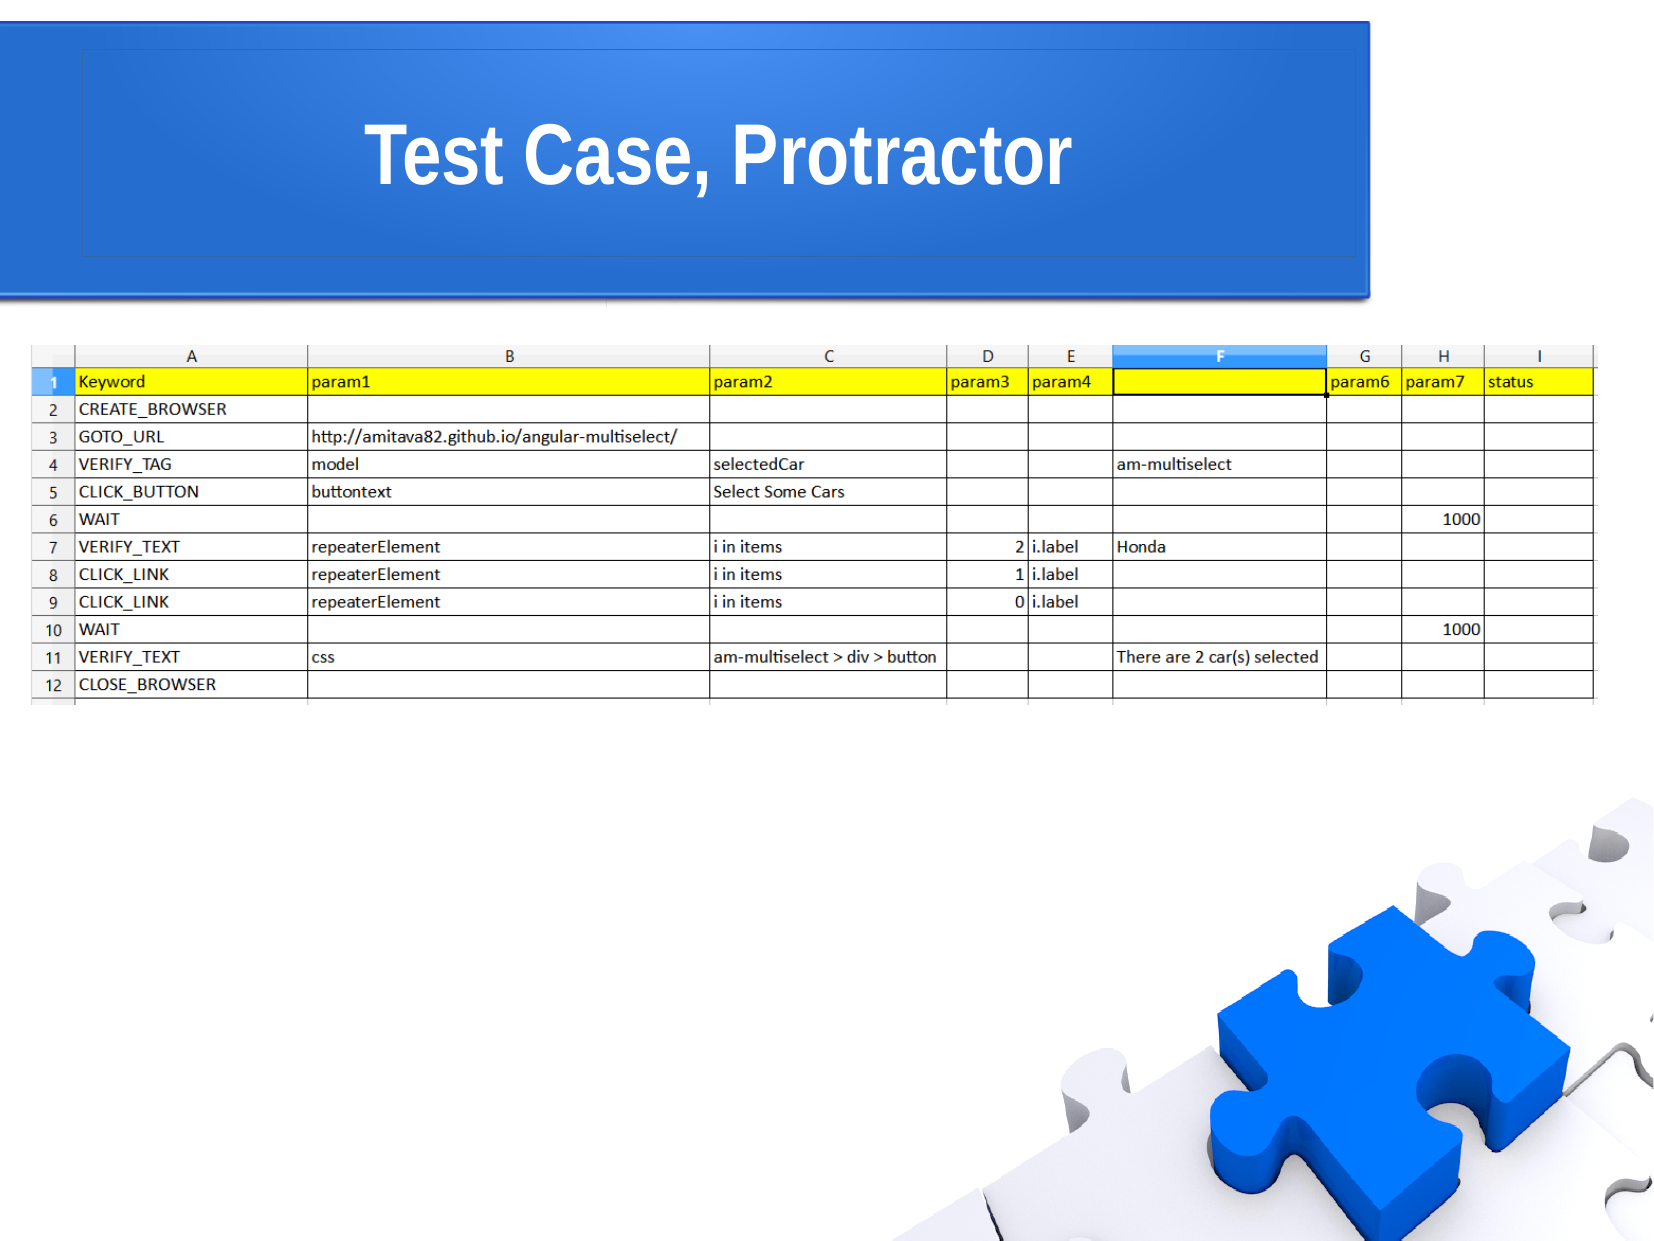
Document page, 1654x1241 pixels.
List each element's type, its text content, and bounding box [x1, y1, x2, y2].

title Test Case, Protractor [82, 49, 1356, 257]
picture [30, 345, 1654, 1241]
picture [0, 21, 1375, 307]
